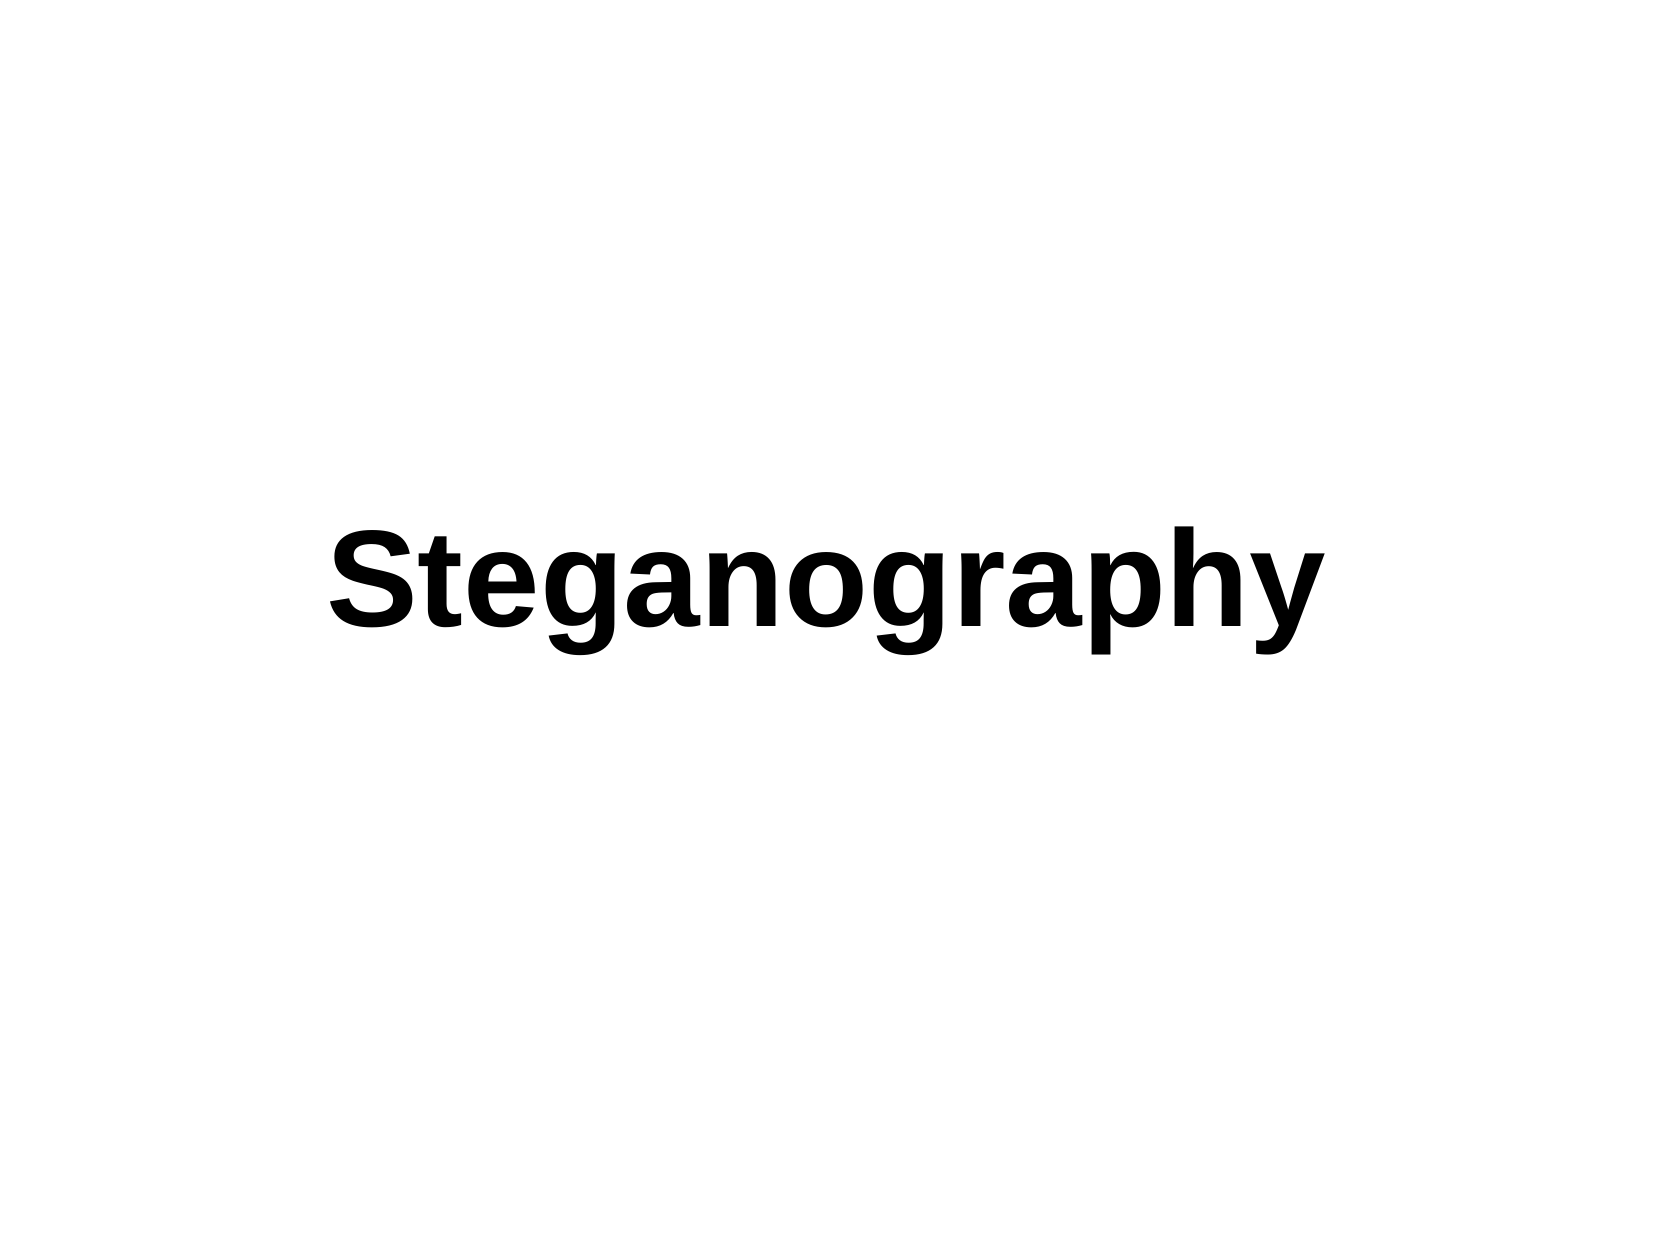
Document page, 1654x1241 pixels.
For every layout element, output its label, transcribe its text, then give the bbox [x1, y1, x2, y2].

subtitle Steganography [82, 49, 1571, 1109]
